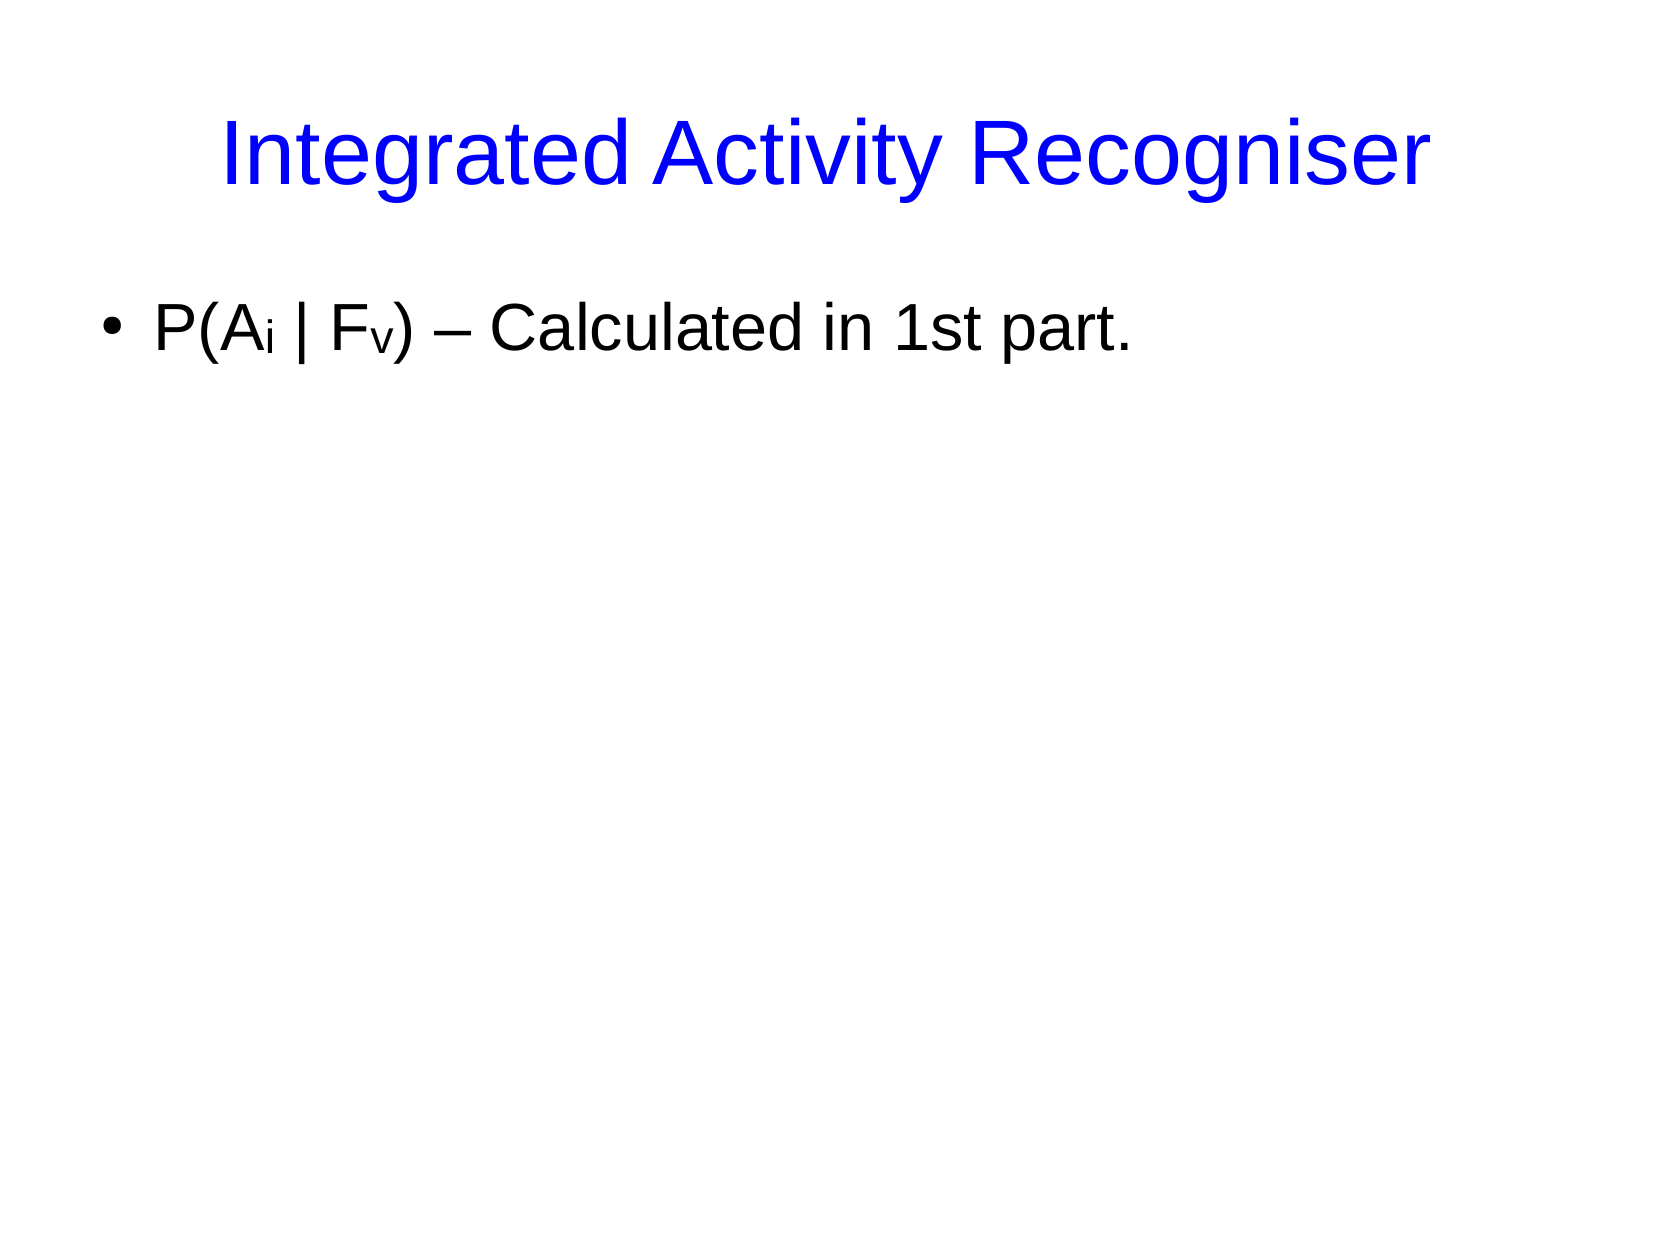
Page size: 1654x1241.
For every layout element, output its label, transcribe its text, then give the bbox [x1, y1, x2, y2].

title Integrated Activity Recogniser [82, 49, 1571, 257]
list P(Ai | Fv) – Calculated in 1st part. [82, 290, 1538, 1010]
